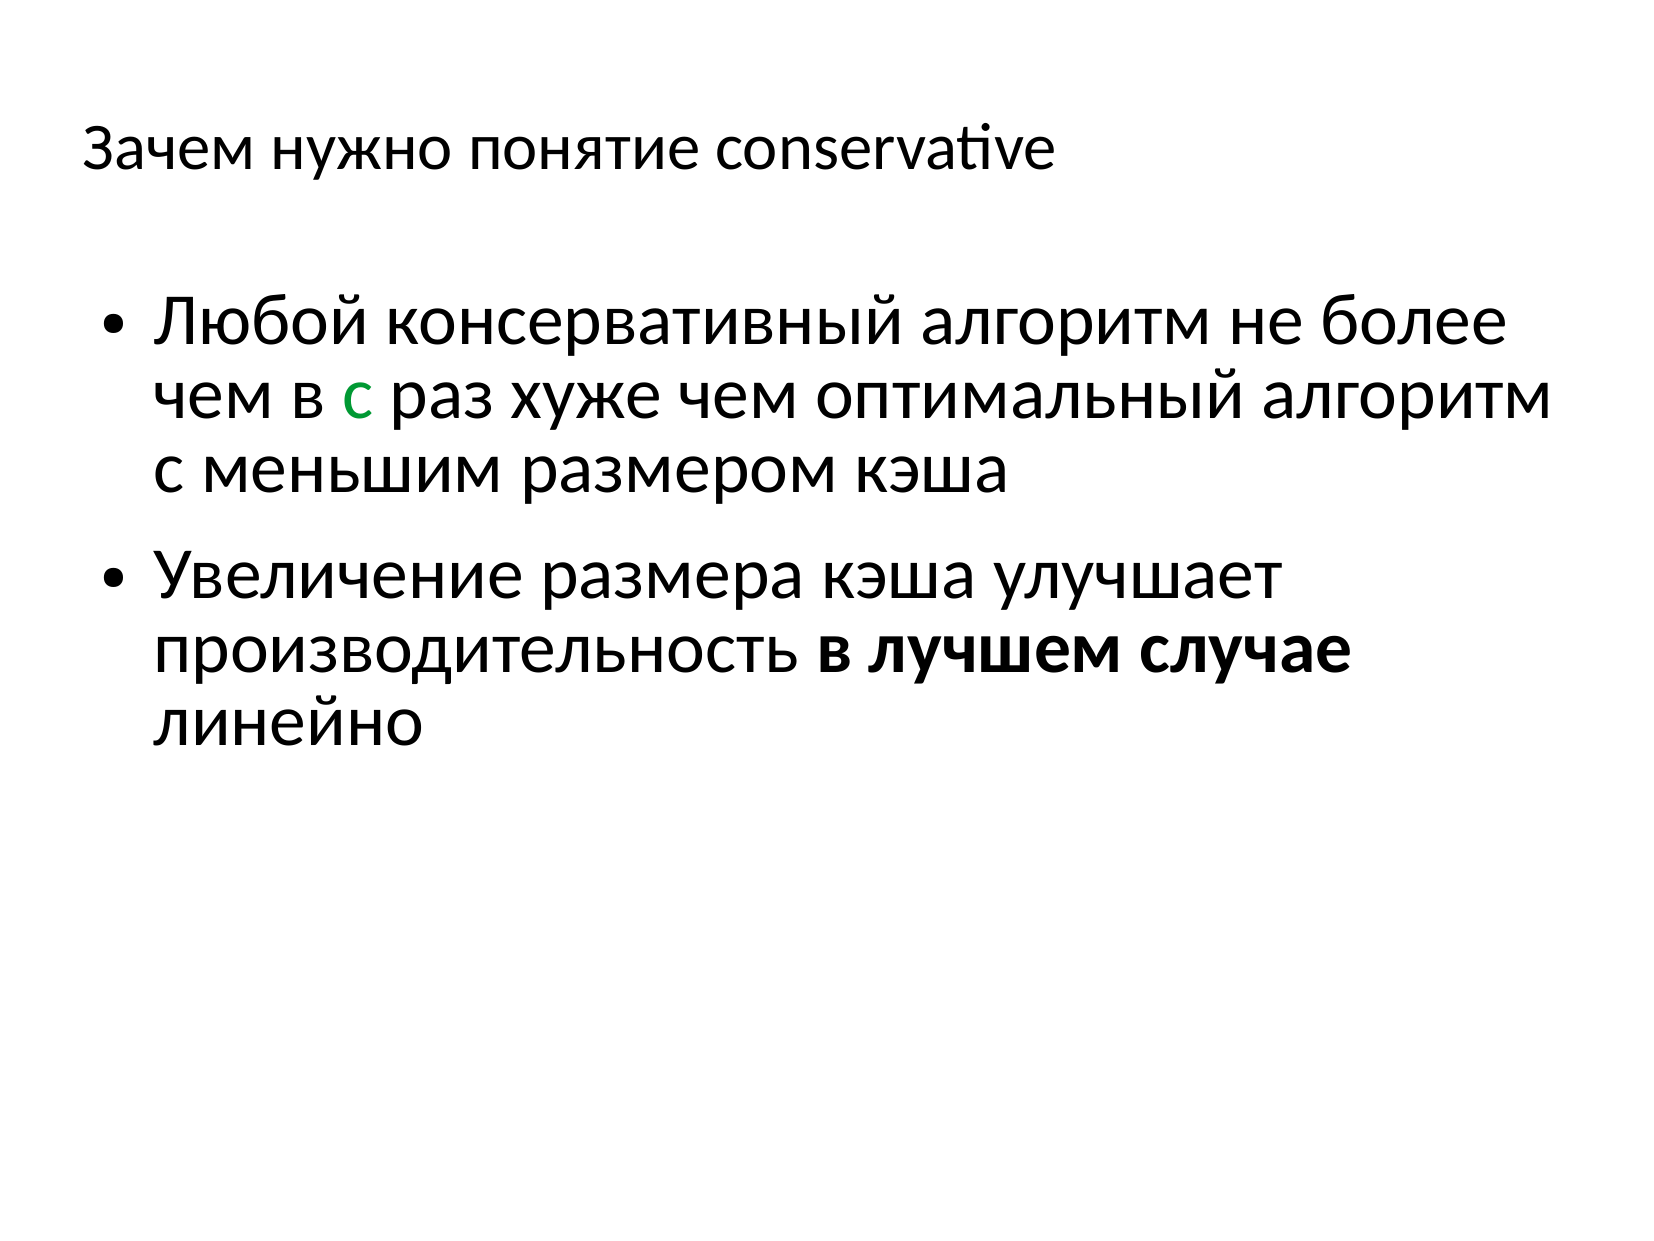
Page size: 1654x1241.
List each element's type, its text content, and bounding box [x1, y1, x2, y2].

title Зачем нужно понятие conservative [82, 49, 1571, 257]
list Любой консервативный алгоритм не более чем в c раз хуже чем оптимальный алгоритм с меньшим размером кэша Увеличение размера кэша улучшает производительность в лучшем случае линейно [82, 289, 1571, 1108]
